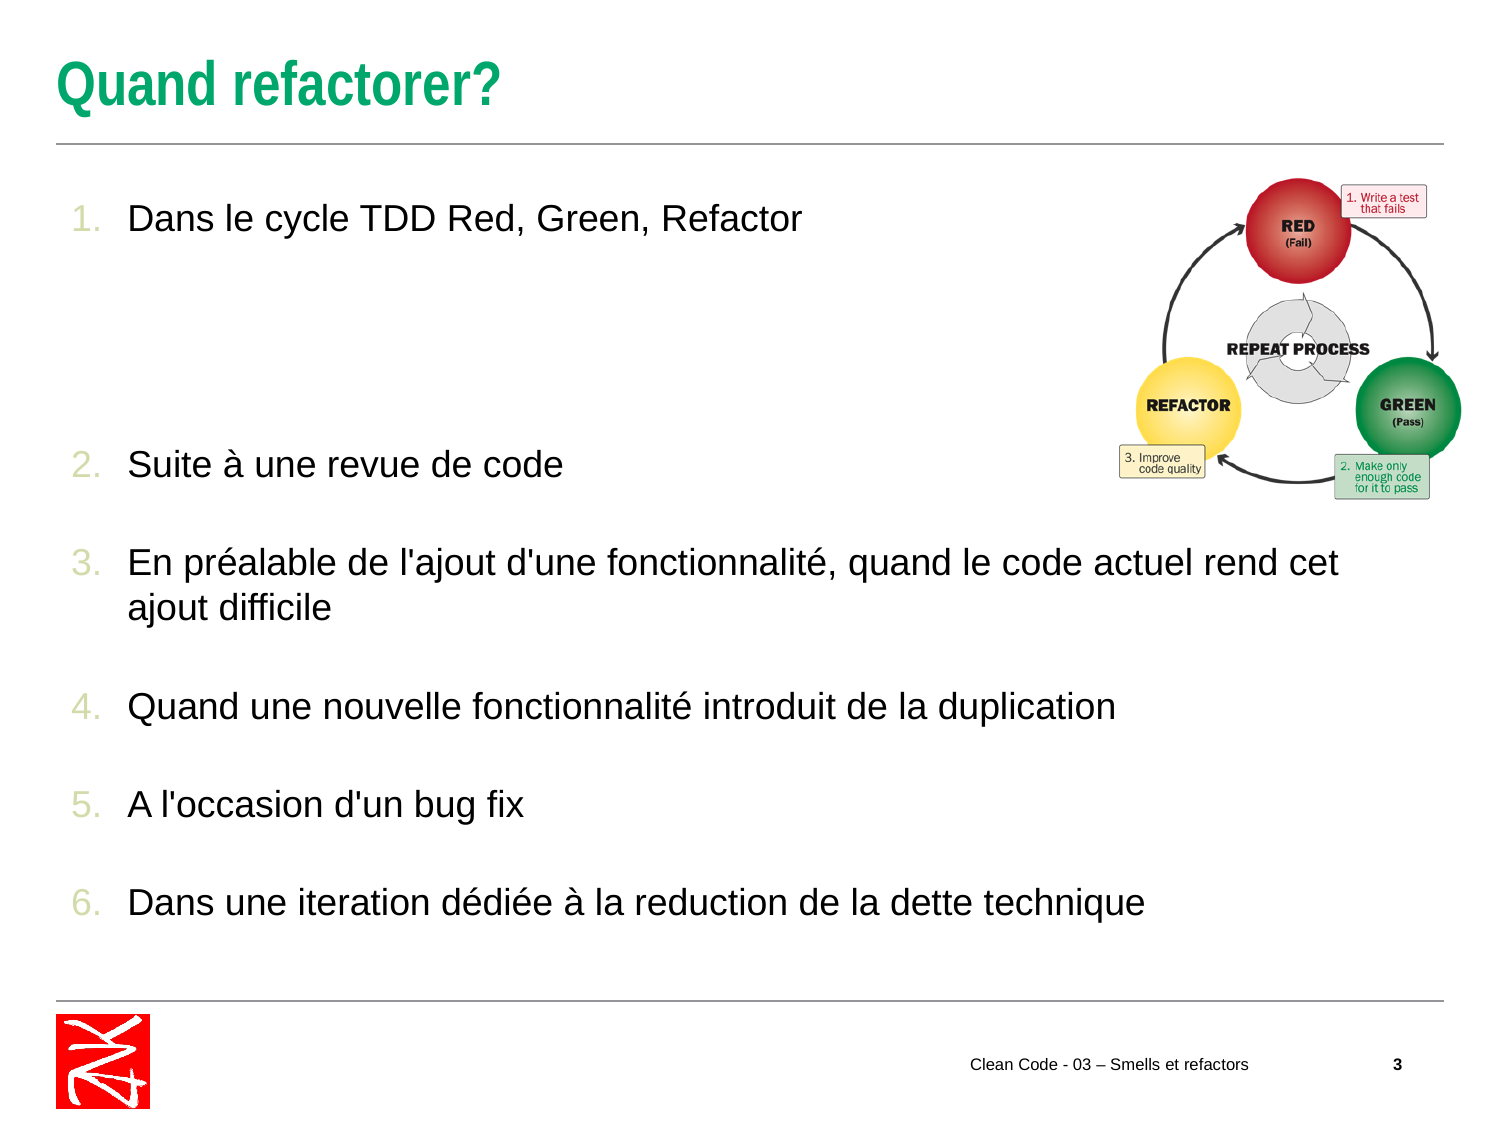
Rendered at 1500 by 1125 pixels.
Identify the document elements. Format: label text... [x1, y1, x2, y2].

picture [1104, 160, 1477, 528]
slide_number <number> [1372, 1049, 1403, 1079]
title Quand refactorer? [56, 18, 1444, 142]
picture [55, 1014, 151, 1109]
footer Clean Code - 03 – Smells et refactors [919, 1049, 1250, 1079]
text_box Dans le cycle TDD Red, Green, Refactor Suite à une revue de code En préalable de l'ajout d'une fonctionnalité, quand le code actuel rend cet ajout difficile Quand une nouvelle fonctionnalité introduit de la duplication A l'occasion d'un bug fix Dans une iteration dédiée à la reduction de la dette technique [56, 186, 1444, 972]
